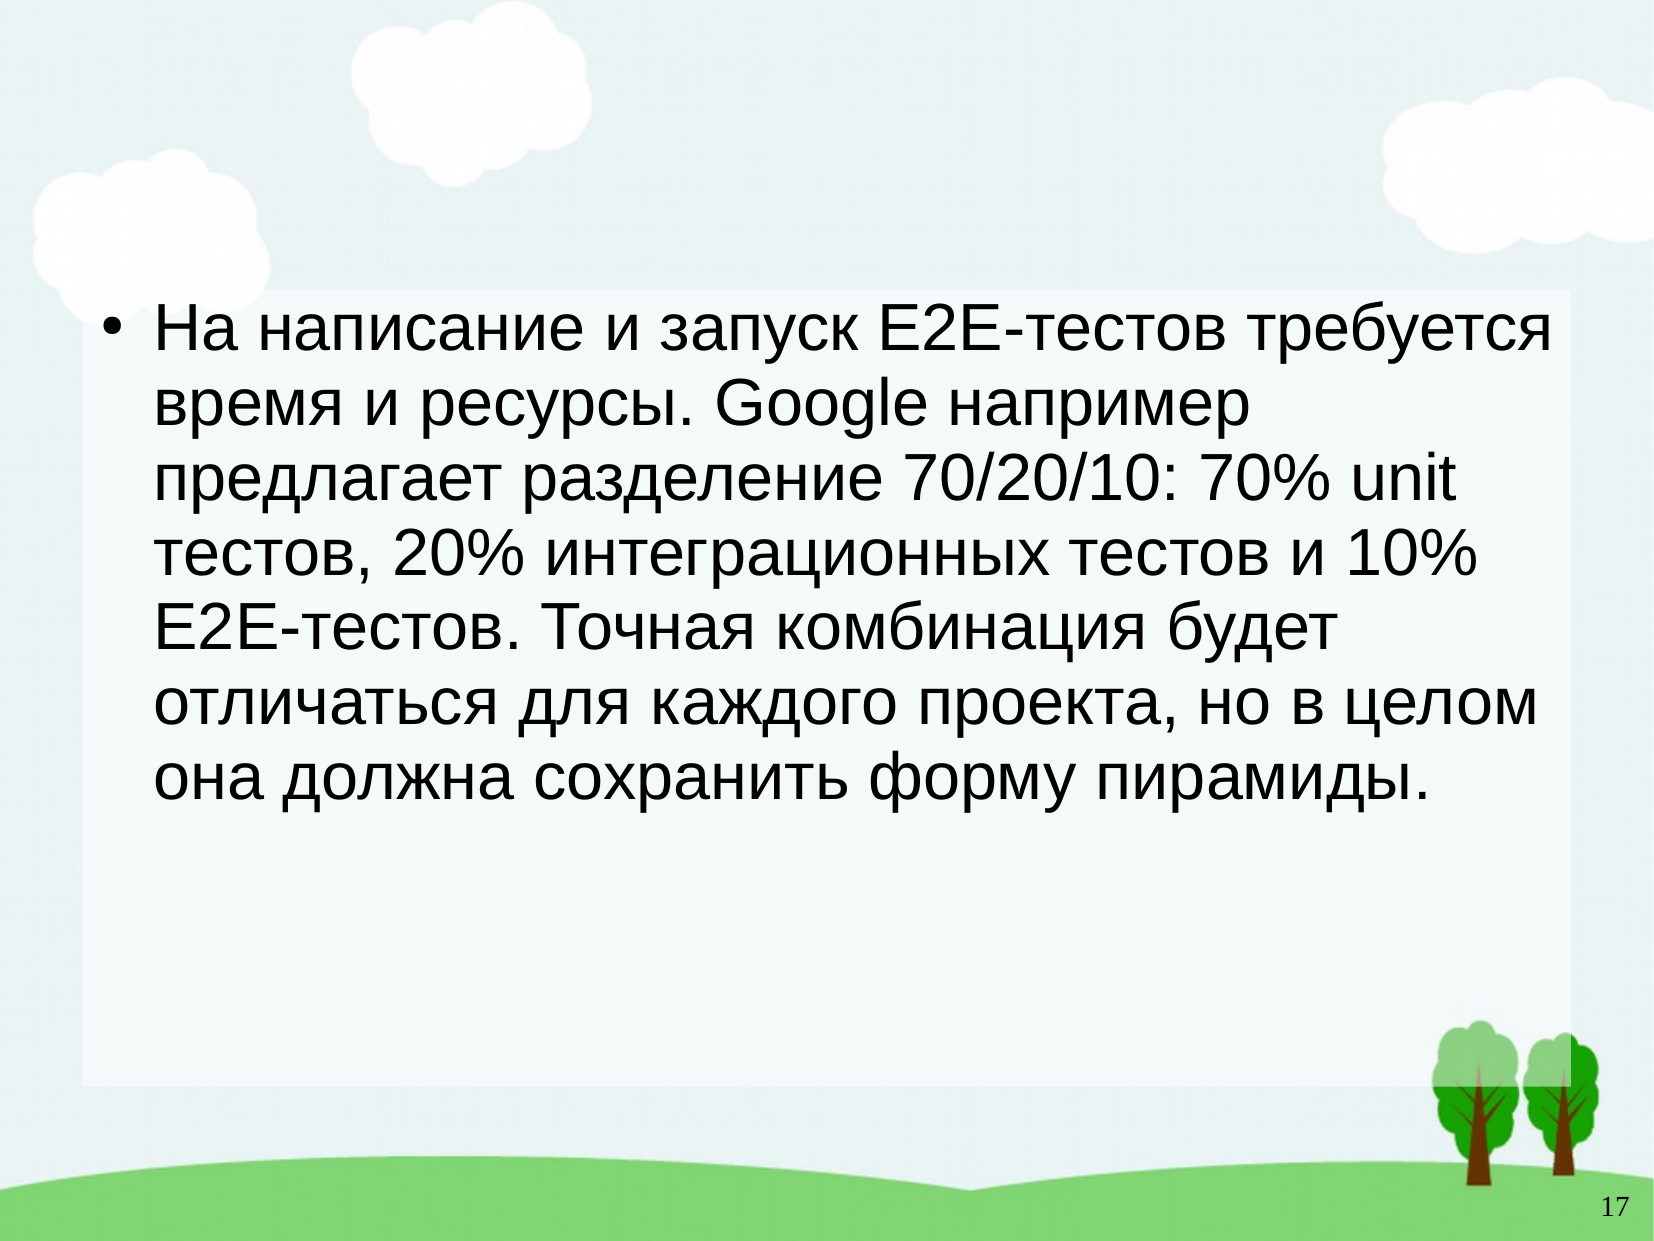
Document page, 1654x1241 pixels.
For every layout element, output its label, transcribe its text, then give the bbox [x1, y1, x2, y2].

list На написание и запуск E2E-тестов требуется время и ресурсы. Google например предлагает разделение 70/20/10: 70% unit тестов, 20% интеграционных тестов и 10% E2E-тестов. Точная комбинация будет отличаться для каждого проекта, но в целом она должна сохранить форму пирамиды. [82, 290, 1571, 1087]
picture [0, 0, 1654, 1241]
